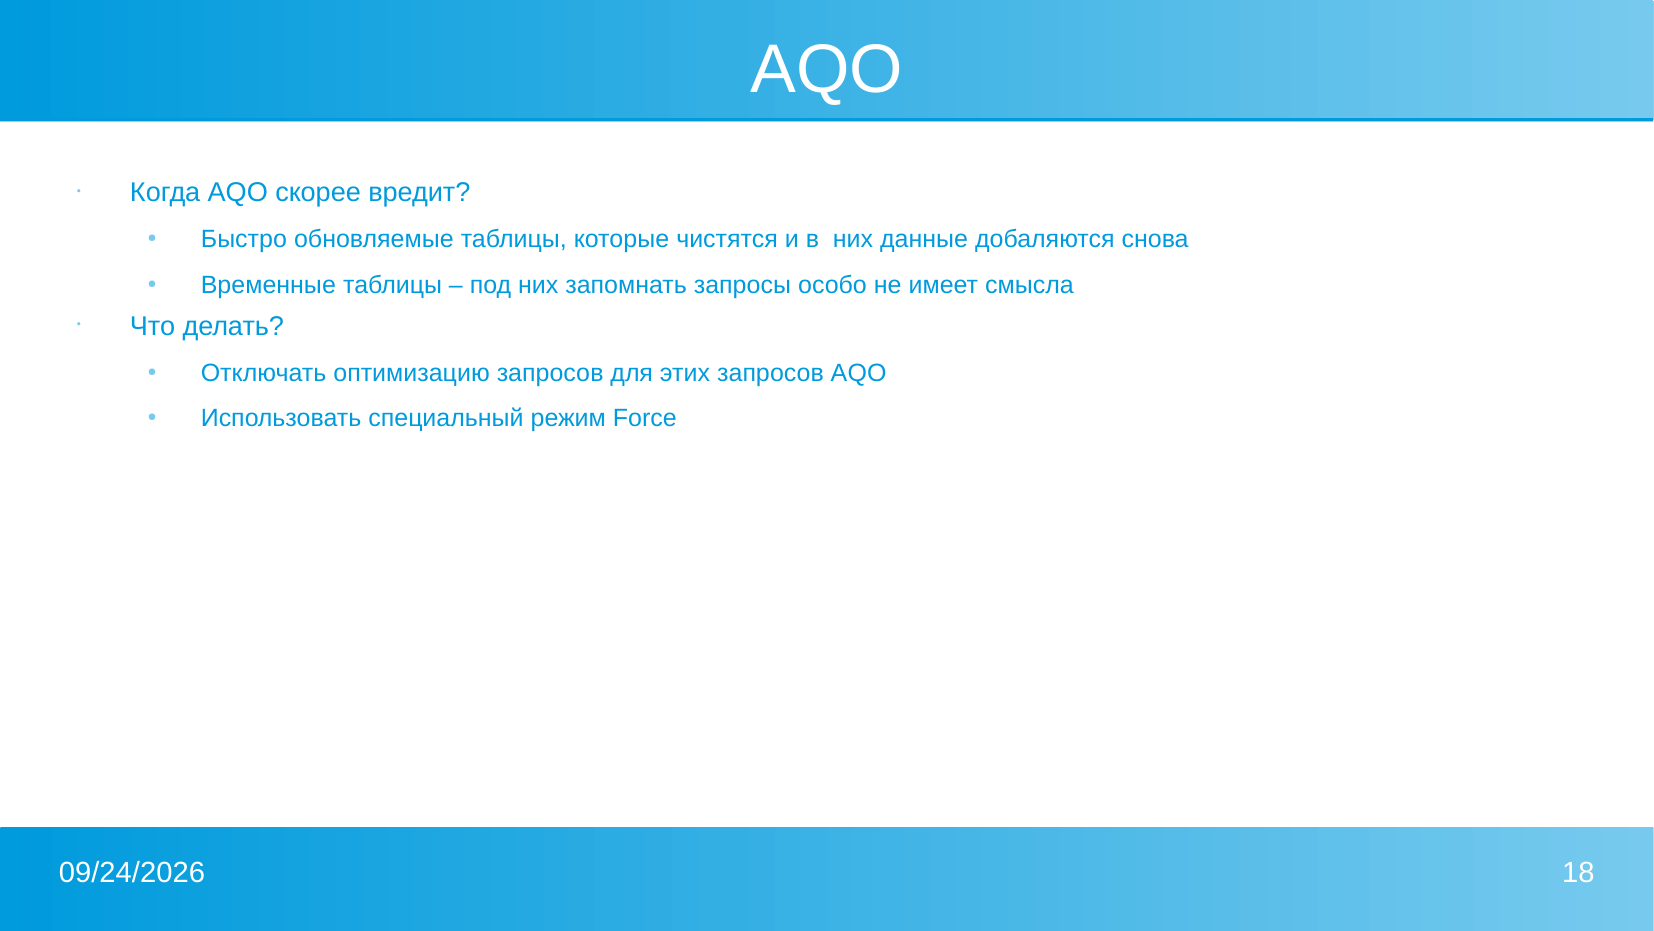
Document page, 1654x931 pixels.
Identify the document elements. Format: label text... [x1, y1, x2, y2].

title AQO [59, 29, 1595, 108]
list Когда AQO скорее вредит? Быстро обновляемые таблицы, которые чистятся и в них данные добаляются снова Временные таблицы – под них запомнать запросы особо не имеет смысла Что делать? Отключать оптимизацию запросов для этих запросов AQO Использовать специальный режим Force [59, 177, 1595, 768]
